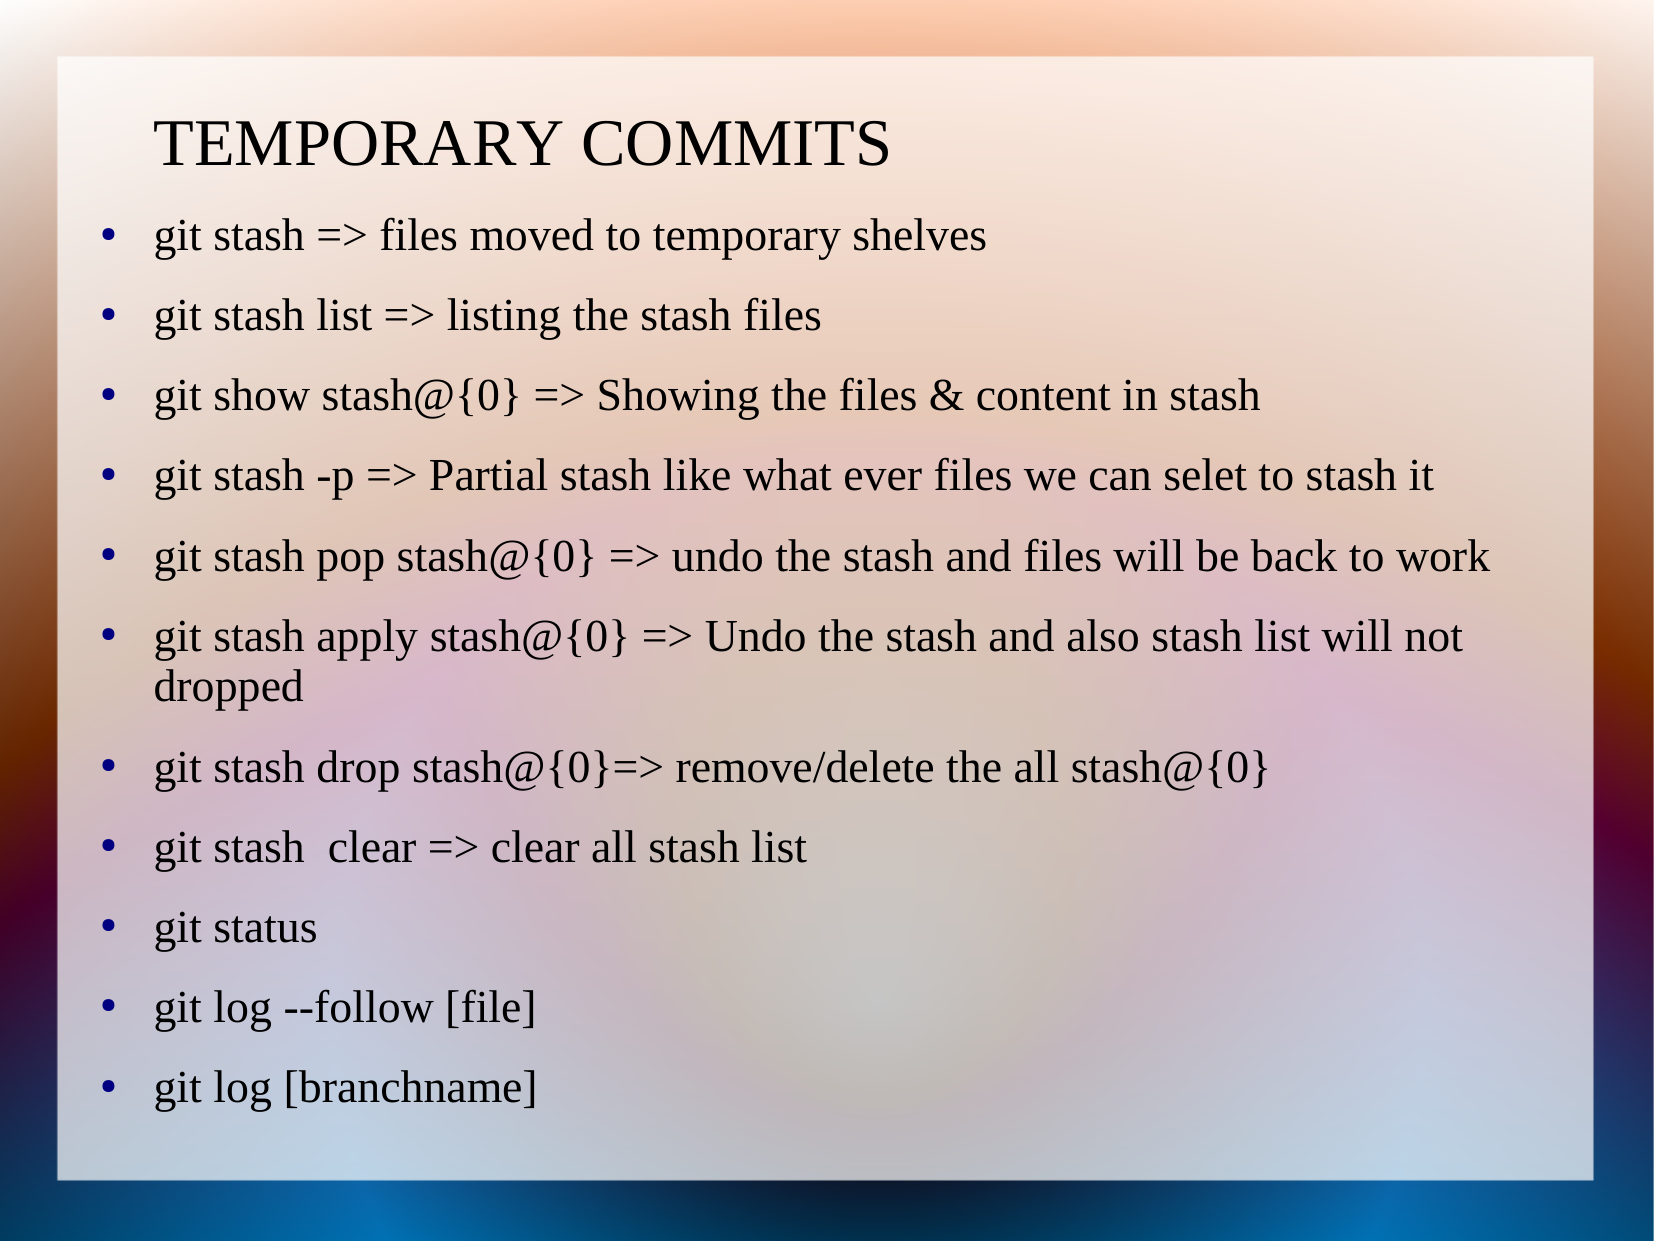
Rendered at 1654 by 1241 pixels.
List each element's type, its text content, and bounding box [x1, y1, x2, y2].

list TEMPORARY COMMITS git stash => files moved to temporary shelves git stash list => listing the stash files git show stash@{0} => Showing the files & content in stash git stash -p => Partial stash like what ever files we can selet to stash it git stash pop stash@{0} => undo the stash and files will be back to work git stash apply stash@{0} => Undo the stash and also stash list will not dropped git stash drop stash@{0}=> remove/delete the all stash@{0} git stash clear => clear all stash list git status git log --follow [file] git log [branchname] [82, 106, 1571, 1158]
picture [0, 0, 1654, 1241]
